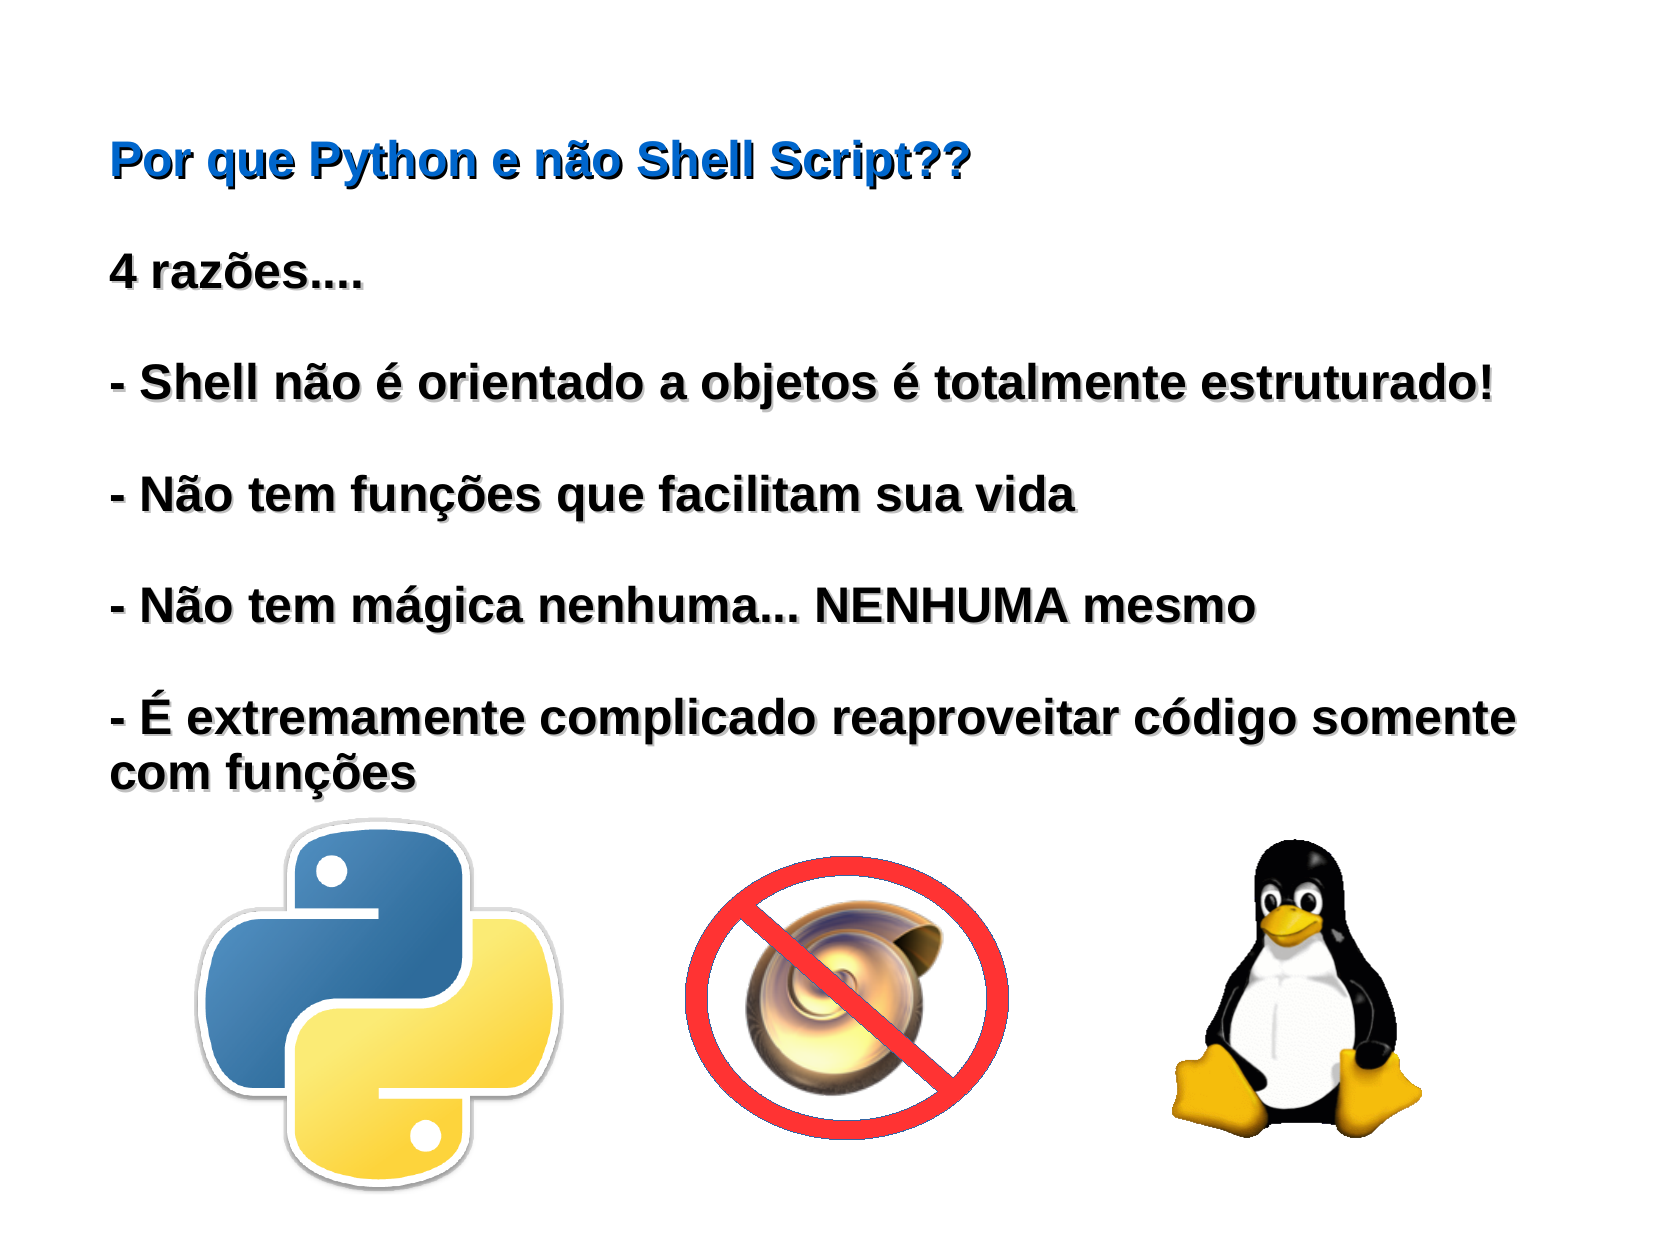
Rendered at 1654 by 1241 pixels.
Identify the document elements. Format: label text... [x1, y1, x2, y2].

picture [141, 767, 615, 1240]
text_box [685, 856, 1009, 1140]
picture [744, 923, 936, 1099]
picture [758, 898, 945, 1069]
text_box Por que Python e não Shell Script?? 4 razões.... - Shell não é orientado a objetos é totalmente estruturado! - Não tem funções que facilitam sua vida - Não tem mágica nenhuma... NENHUMA mesmo - É extremamente complicado reaproveitar código somente com funções [94, 124, 1583, 808]
picture [1164, 831, 1430, 1146]
